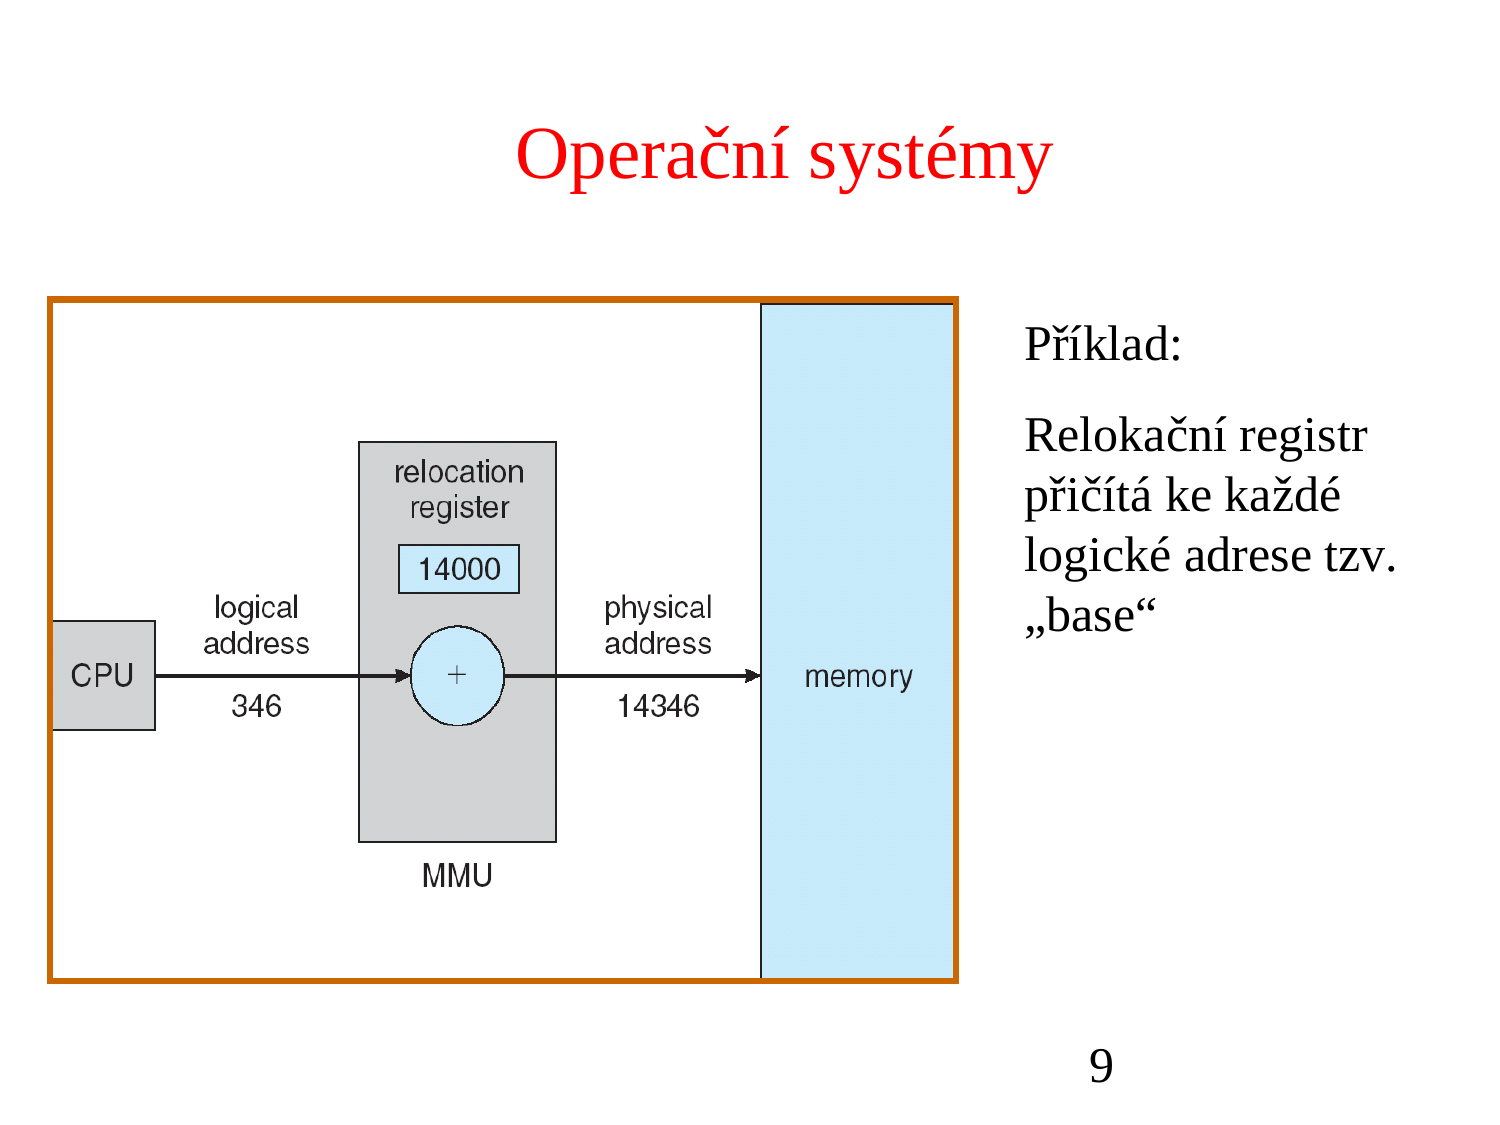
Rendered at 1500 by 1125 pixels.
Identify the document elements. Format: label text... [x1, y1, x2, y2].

text_box Příklad: Relokační registr přičítá ke každé logické adrese tzv. „base“ [1009, 302, 1459, 650]
title Operační systémy [147, 54, 1423, 243]
picture [53, 302, 954, 978]
